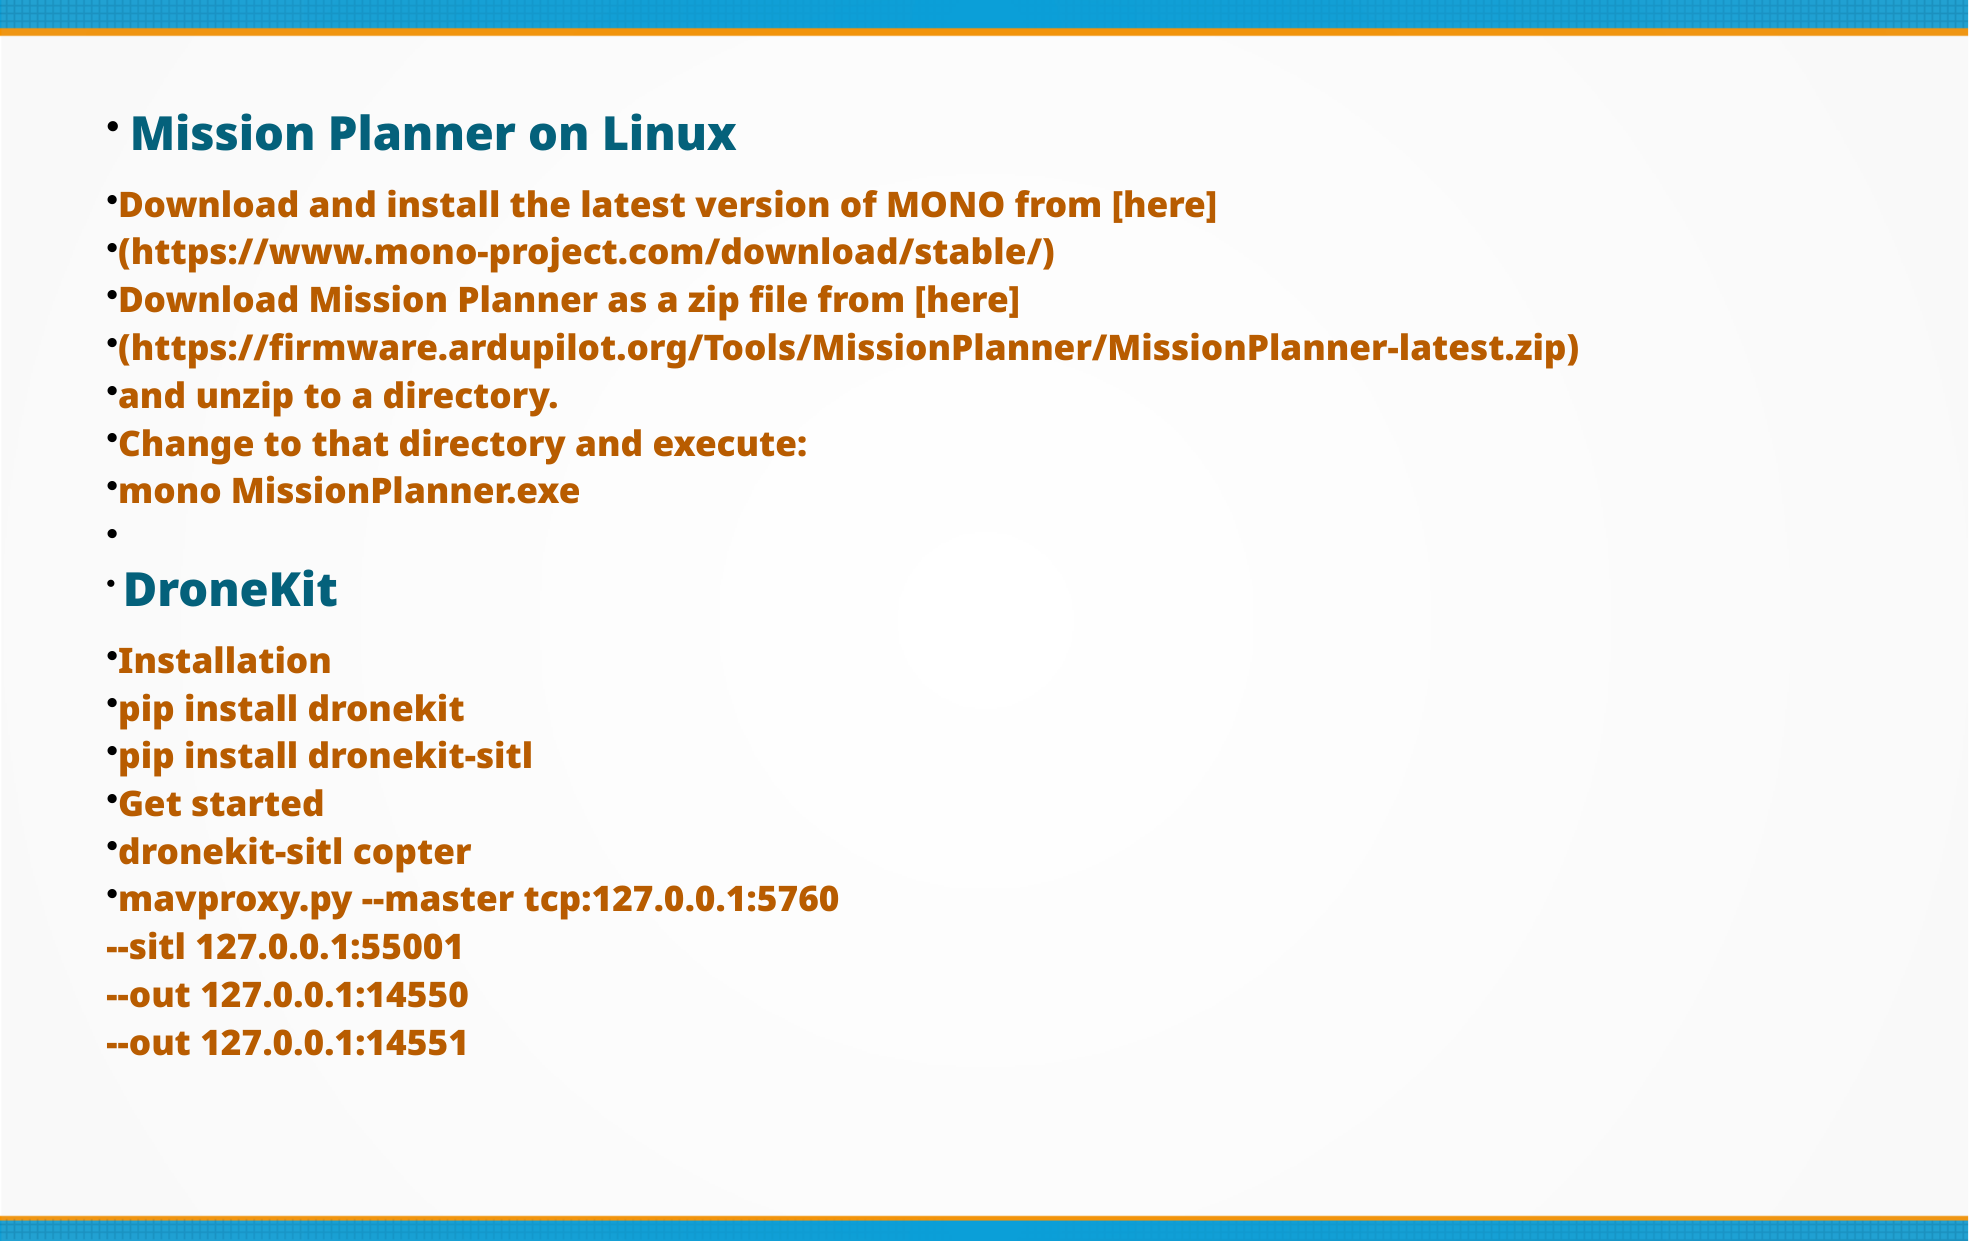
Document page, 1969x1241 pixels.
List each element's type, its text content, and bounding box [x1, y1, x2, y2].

subtitle Mission Planner on Linux Download and install the latest version of MONO from [here] (https://www.mono-project.com/download/stable/) Download Mission Planner as a zip file from [here] (https://firmware.ardupilot.org/Tools/MissionPlanner/MissionPlanner-latest.zip) and unzip to a directory. Change to that directory and execute: mono MissionPlanner.exe DroneKit Installation pip install dronekit pip install dronekit-sitl Get started dronekit-sitl copter mavproxy.py --master tcp:127.0.0.1:5760 --sitl 127.0.0.1:55001 --out 127.0.0.1:14550 --out 127.0.0.1:14551 [106, 103, 1878, 1063]
